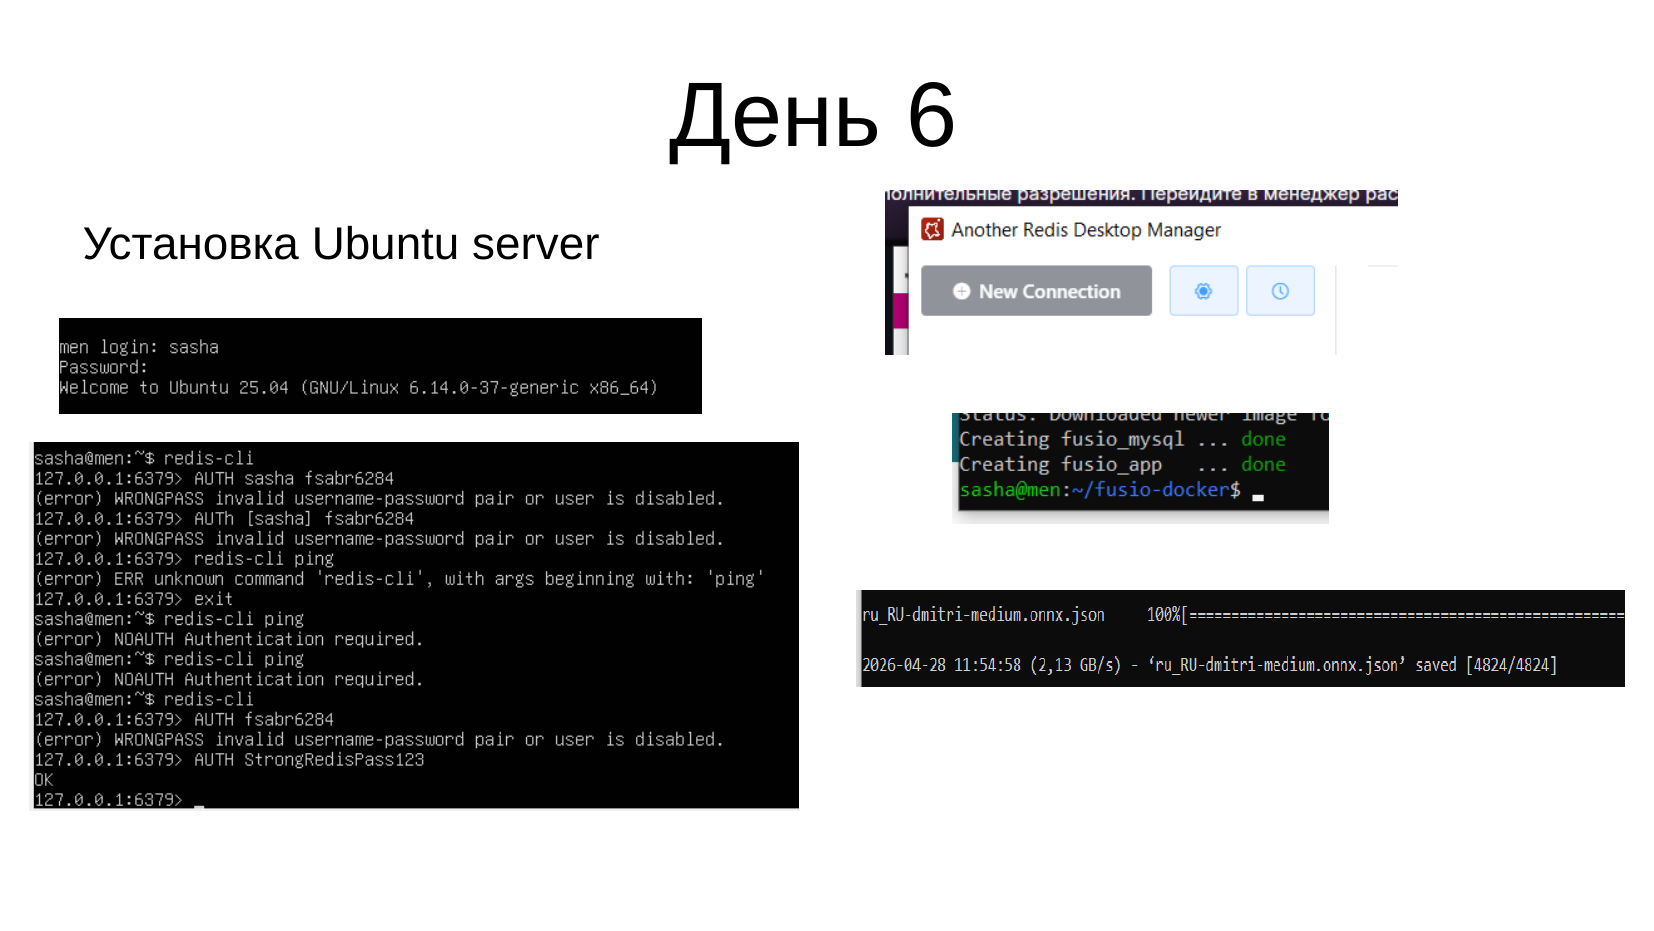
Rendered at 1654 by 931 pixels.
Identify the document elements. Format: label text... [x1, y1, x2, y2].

picture [59, 318, 702, 414]
list Установка Ubuntu server [82, 217, 1571, 758]
picture [952, 413, 1329, 524]
picture [885, 190, 1398, 355]
title День 6 [82, 12, 1571, 217]
picture [856, 590, 1625, 687]
picture [29, 442, 799, 811]
